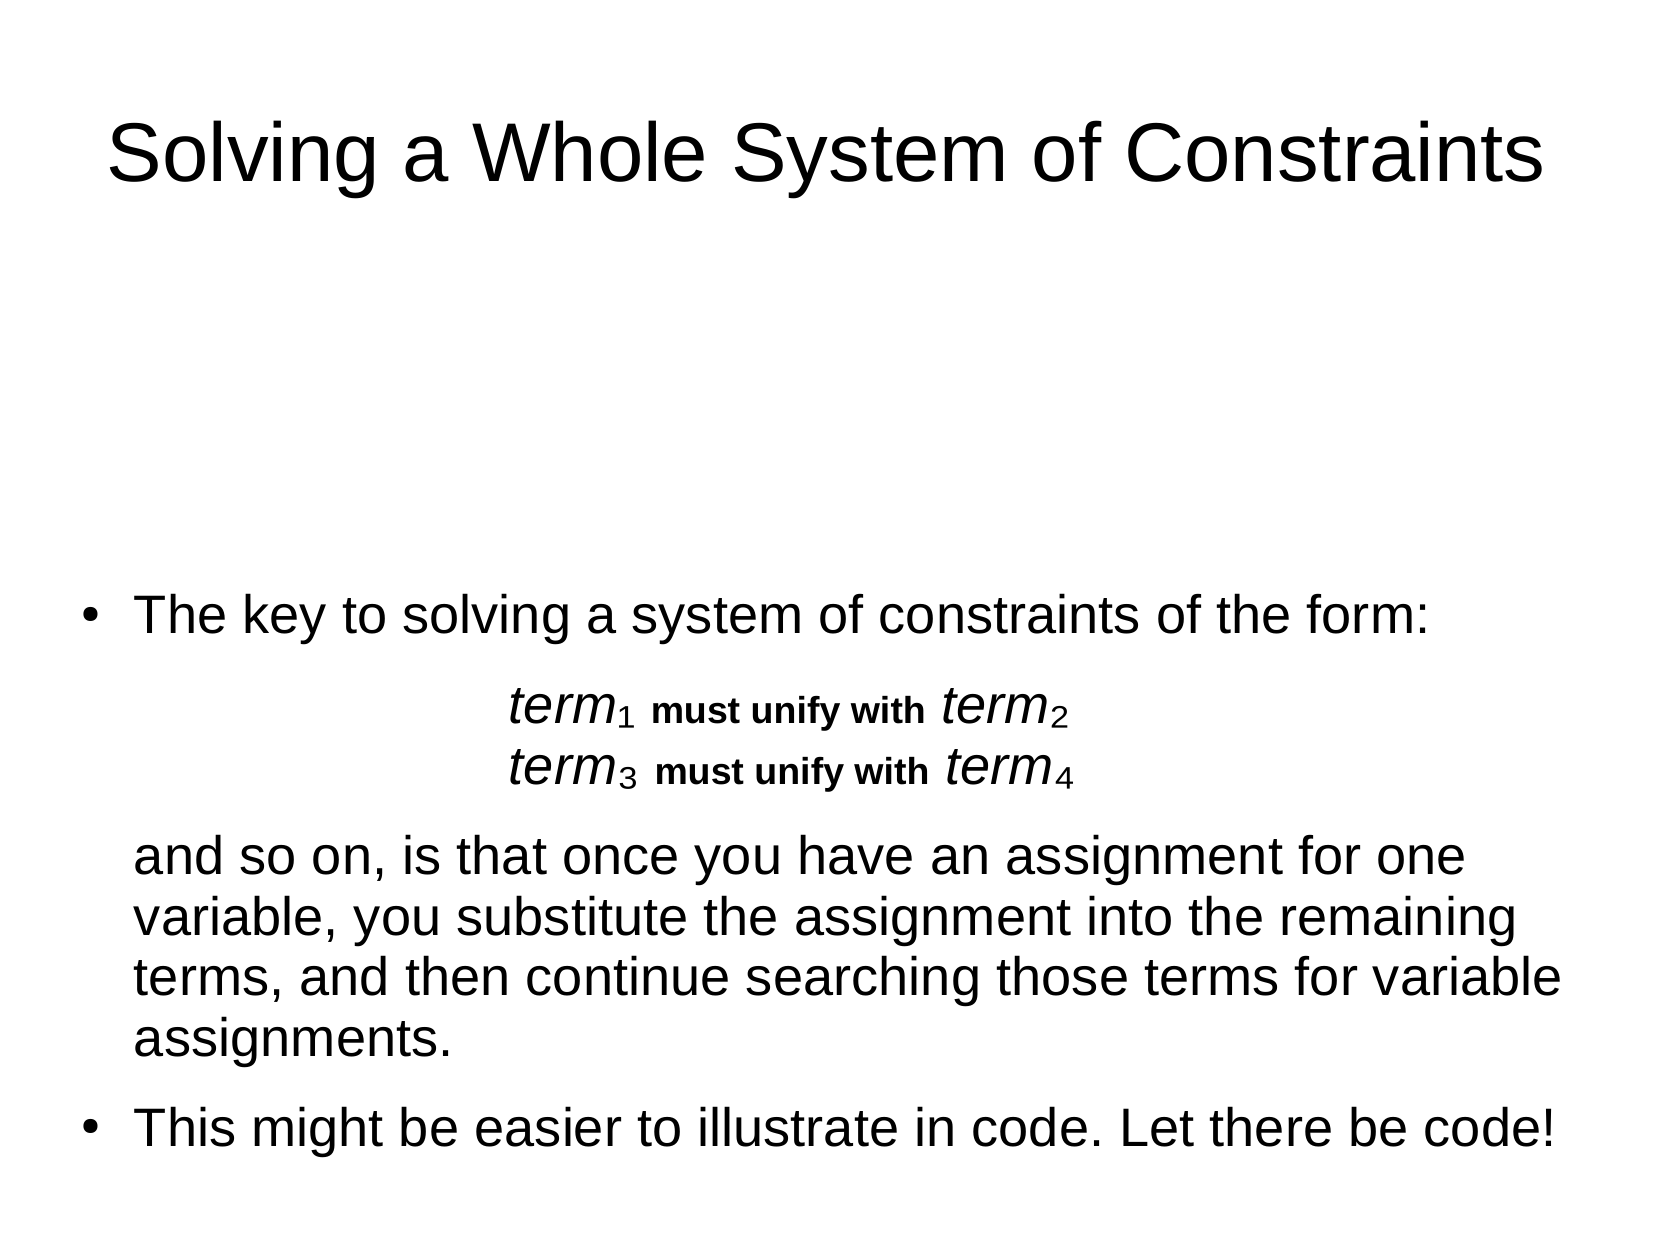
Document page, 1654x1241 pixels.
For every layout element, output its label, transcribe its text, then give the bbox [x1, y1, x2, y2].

list The key to solving a system of constraints of the form: term₁ must unify with term₂ term₃ must unify with term₄ and so on, is that once you have an assignment for one variable, you substitute the assignment into the remaining terms, and then continue searching those terms for variable assignments. This might be easier to illustrate in code. Let there be code! [63, 585, 1571, 1169]
title Solving a Whole System of Constraints [82, 49, 1571, 257]
